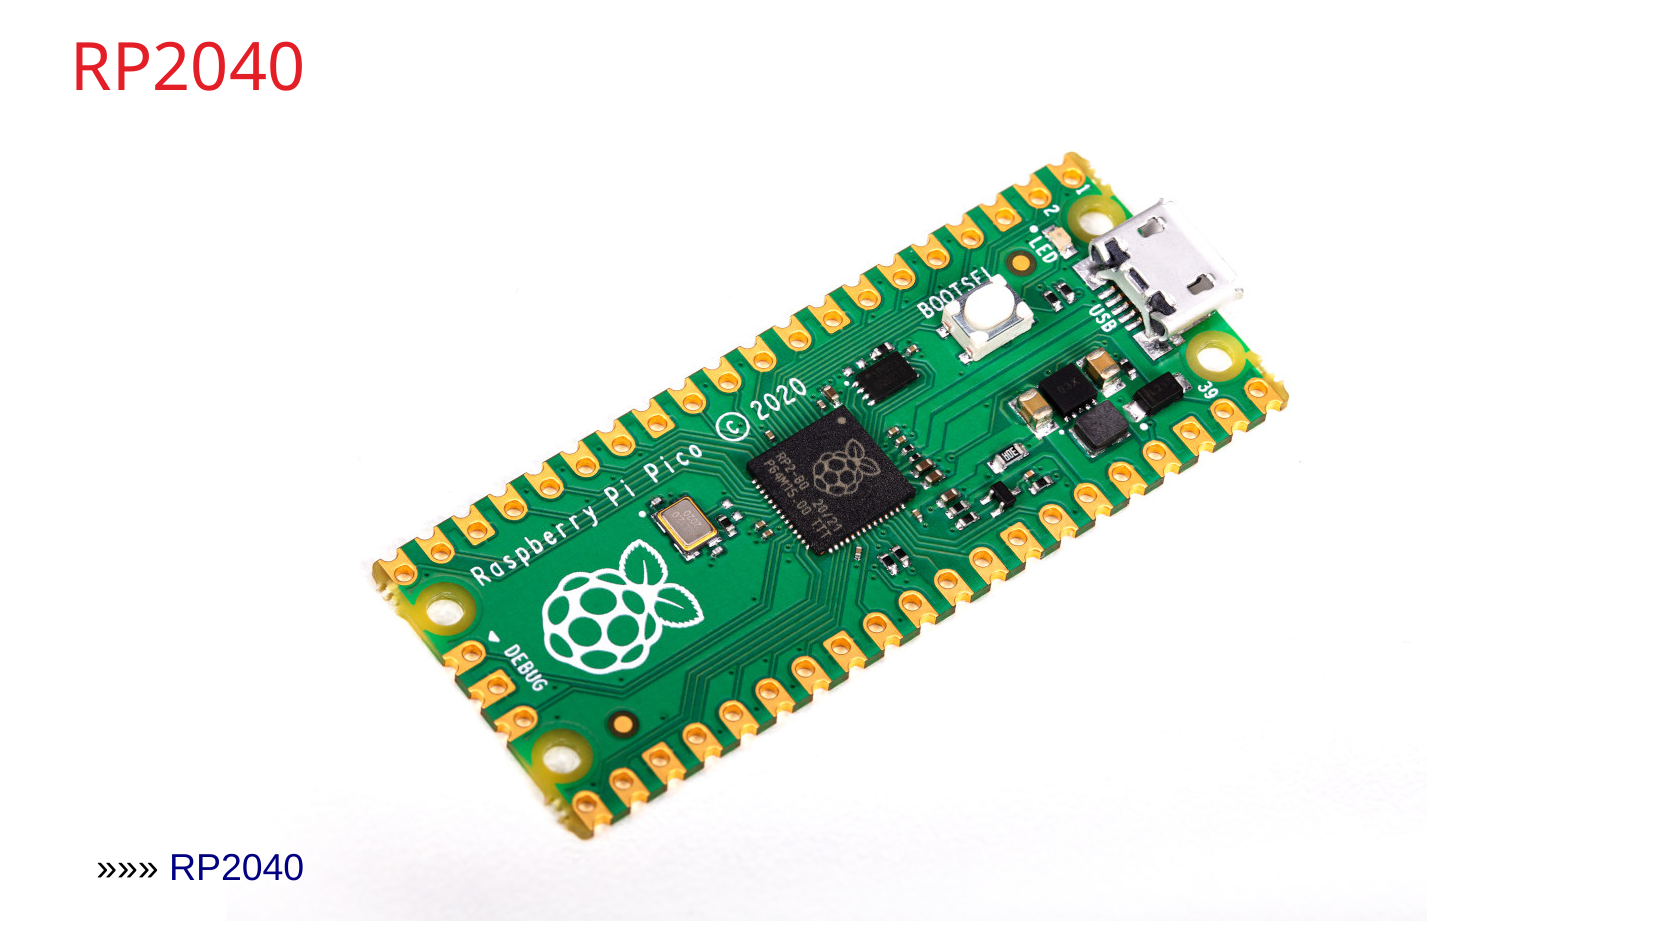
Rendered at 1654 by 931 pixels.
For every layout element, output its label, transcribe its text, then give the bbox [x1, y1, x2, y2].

text_box »»» RP2040 [81, 839, 320, 897]
title RP2040 [70, 11, 1347, 118]
picture [227, 21, 1427, 921]
